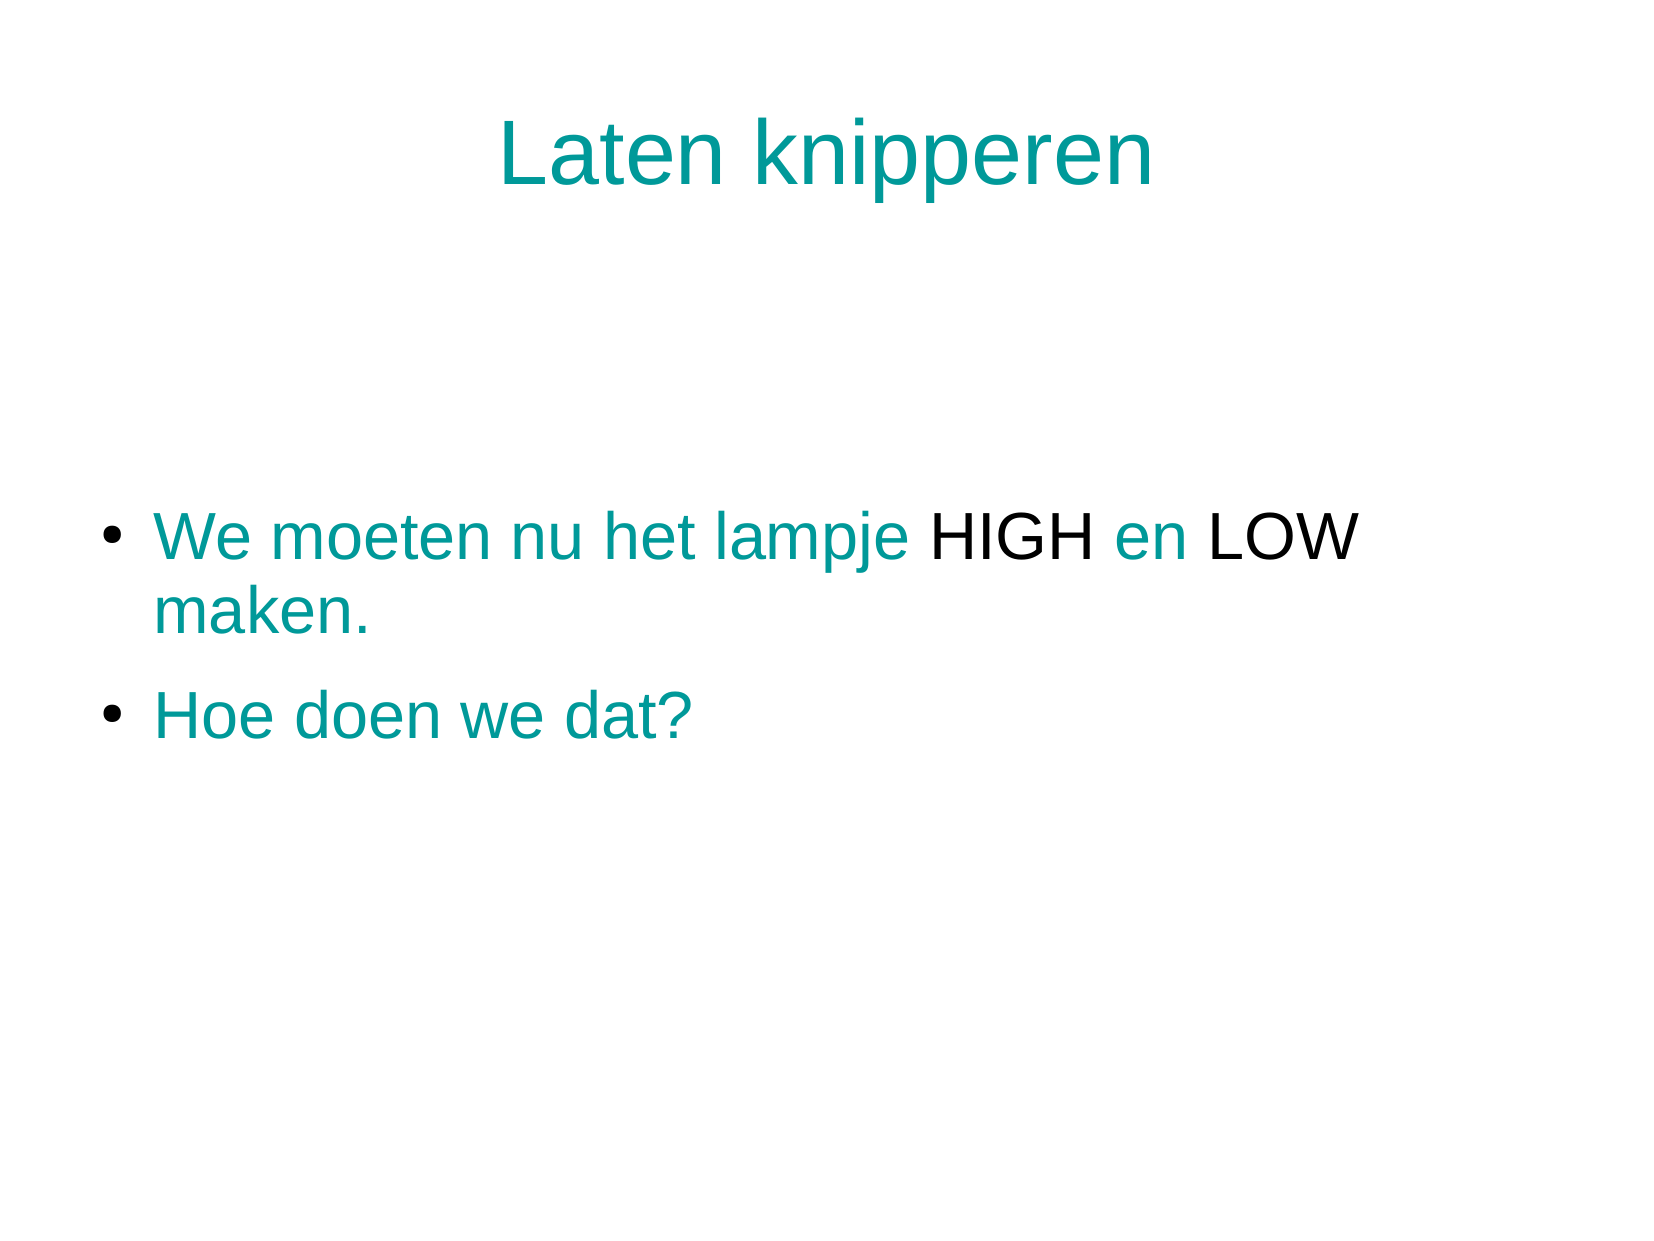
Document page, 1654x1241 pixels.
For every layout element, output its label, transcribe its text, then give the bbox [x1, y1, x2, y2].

title Laten knipperen [82, 49, 1571, 257]
list We moeten nu het lampje HIGH en LOW maken. Hoe doen we dat? [82, 290, 1571, 1010]
